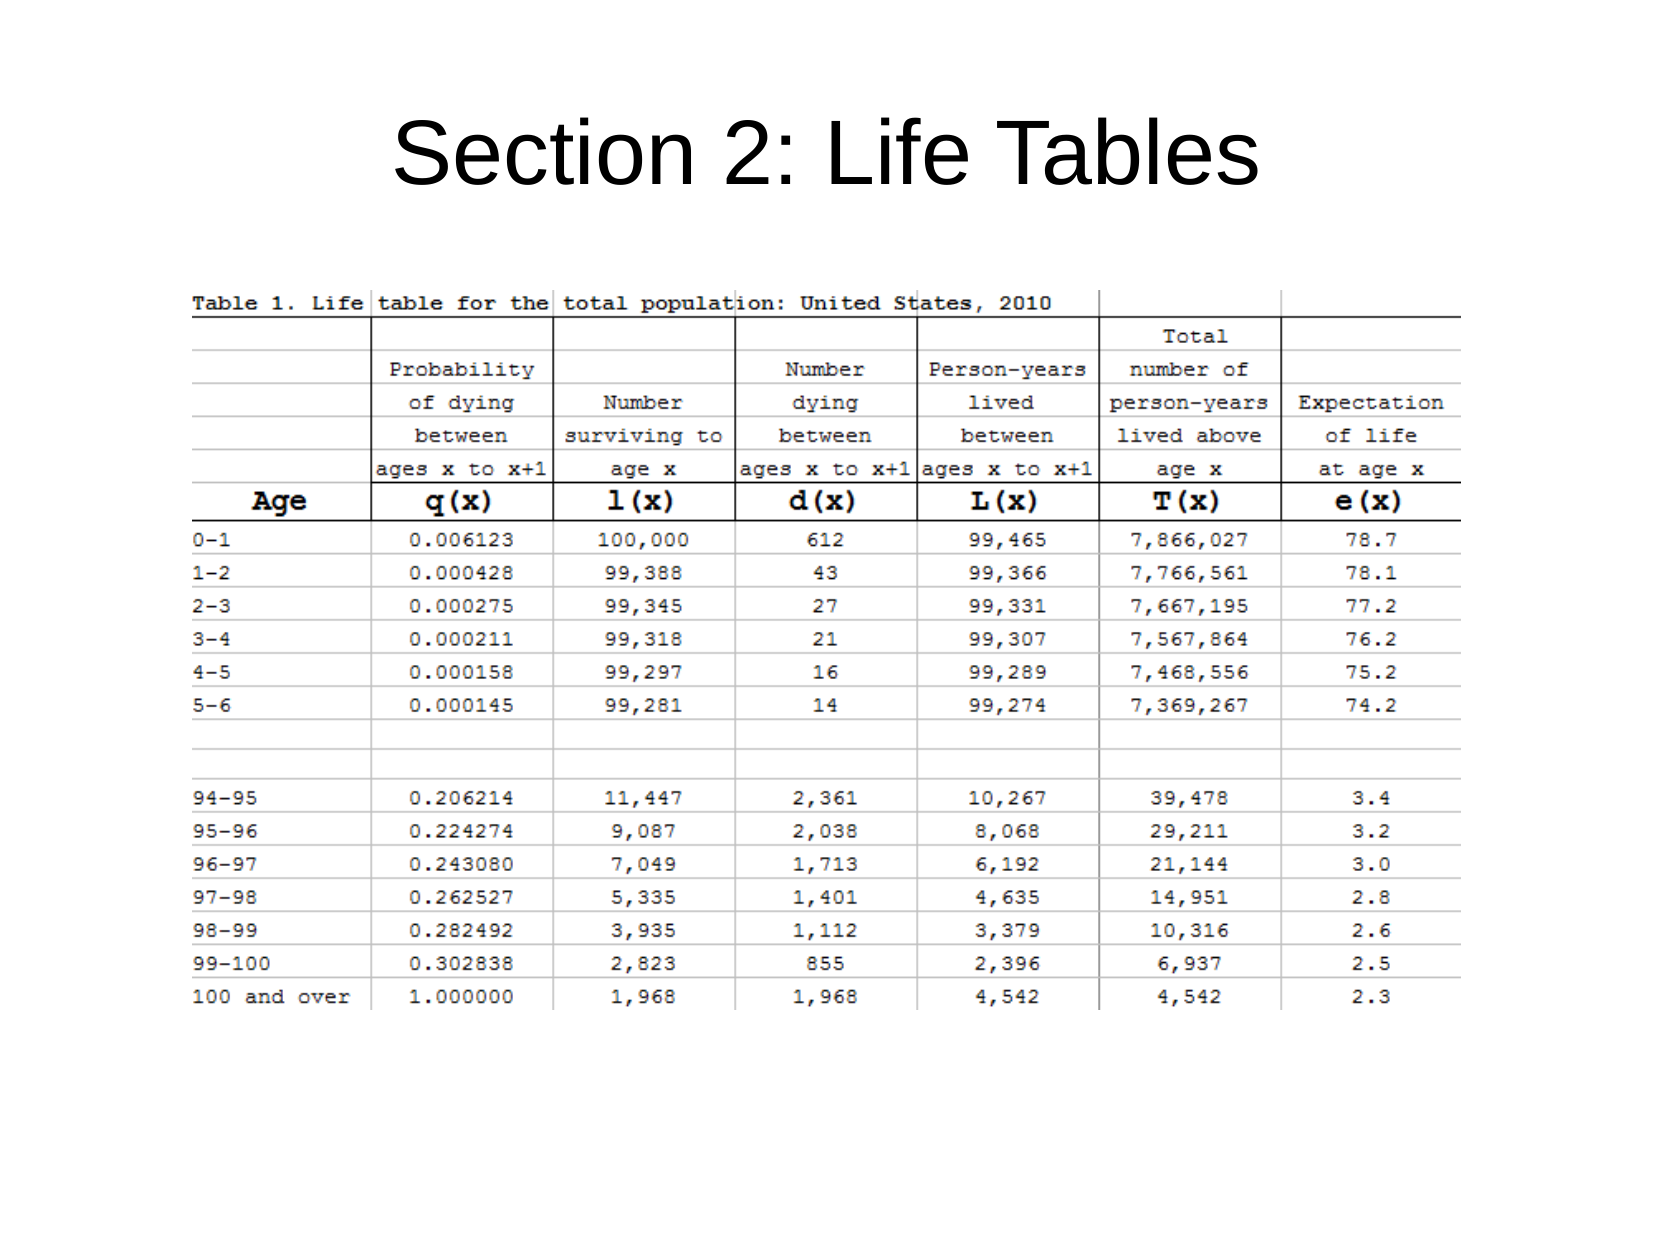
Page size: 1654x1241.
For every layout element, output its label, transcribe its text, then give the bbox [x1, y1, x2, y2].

title Section 2: Life Tables [82, 49, 1571, 257]
picture [192, 290, 1461, 1010]
